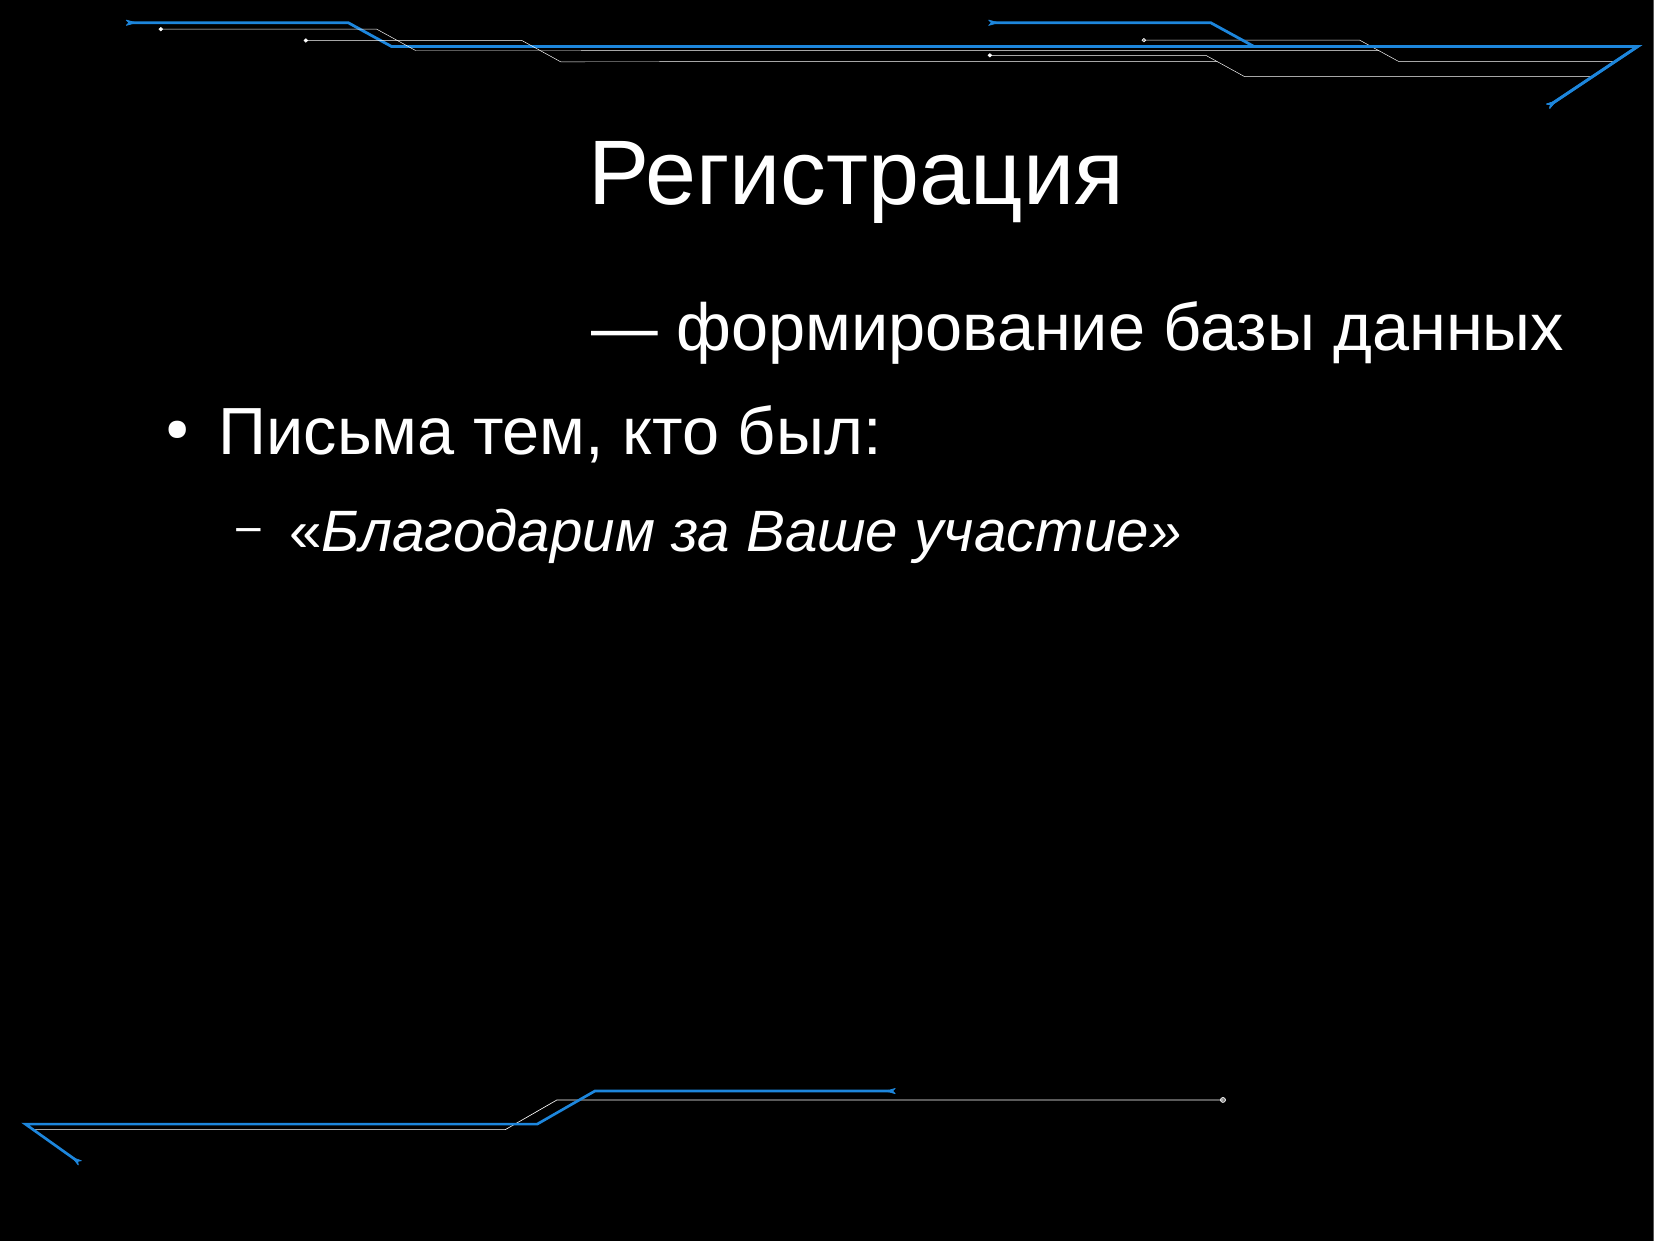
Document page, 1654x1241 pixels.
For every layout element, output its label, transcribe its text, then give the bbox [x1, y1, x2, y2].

list — формирование базы данных Письма тем, кто был: «Благодарим за Ваше участие» [147, 289, 1565, 1010]
title Регистрация [147, 84, 1565, 262]
